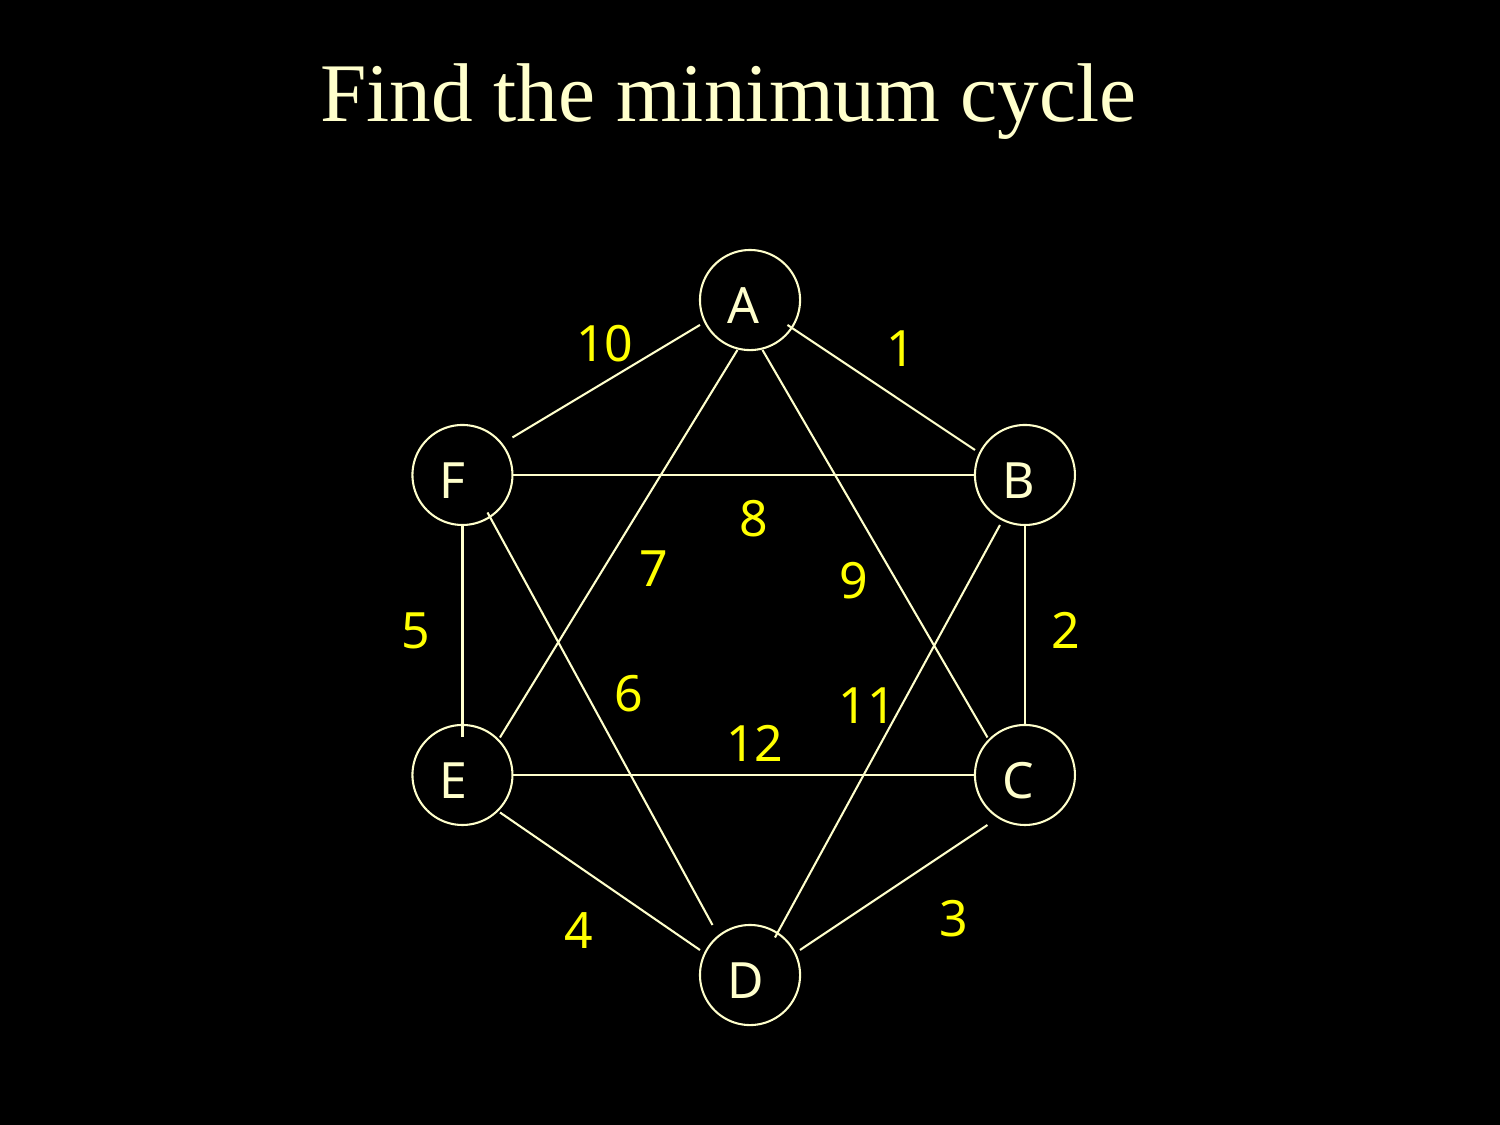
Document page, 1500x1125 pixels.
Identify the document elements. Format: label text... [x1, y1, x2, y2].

text_box D [712, 937, 772, 1022]
text_box 8 [724, 474, 783, 559]
text_box 10 [561, 299, 649, 384]
text_box 6 [599, 649, 658, 734]
text_box 3 [924, 874, 983, 959]
text_box 11 [824, 662, 911, 747]
text_box A [712, 262, 772, 347]
text_box 1 [872, 305, 931, 390]
text_box C [987, 737, 1047, 822]
text_box 12 [711, 699, 799, 784]
text_box 4 [549, 887, 608, 972]
text_box 2 [1037, 587, 1096, 672]
text_box 9 [824, 537, 883, 622]
text_box E [425, 737, 484, 822]
text_box B [987, 437, 1047, 522]
text_box 7 [624, 524, 683, 609]
text_box 5 [387, 587, 446, 672]
text_box F [425, 437, 484, 522]
title Find the minimum cycle [0, 37, 1458, 150]
